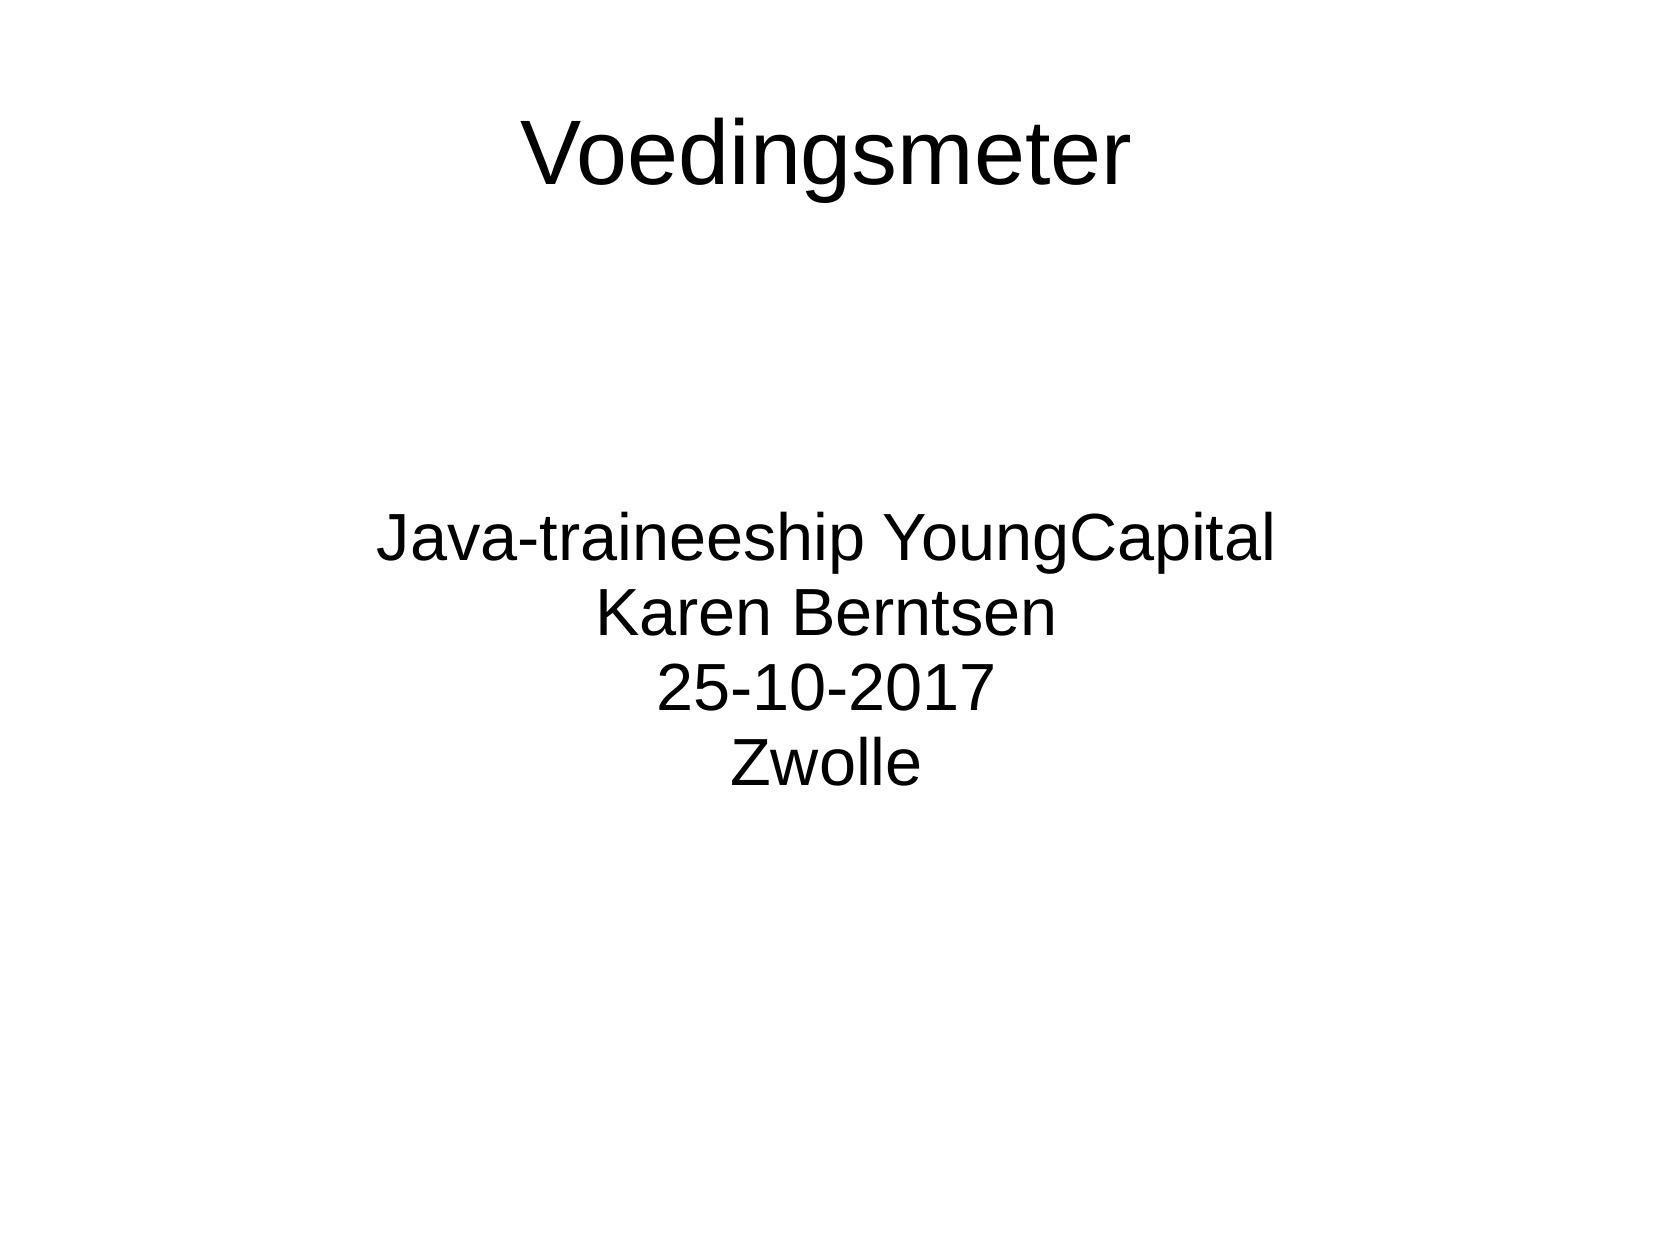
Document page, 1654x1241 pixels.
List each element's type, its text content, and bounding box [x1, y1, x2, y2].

subtitle Java-traineeship YoungCapital Karen Berntsen 25-10-2017 Zwolle [82, 290, 1571, 1010]
title Voedingsmeter [82, 49, 1571, 257]
